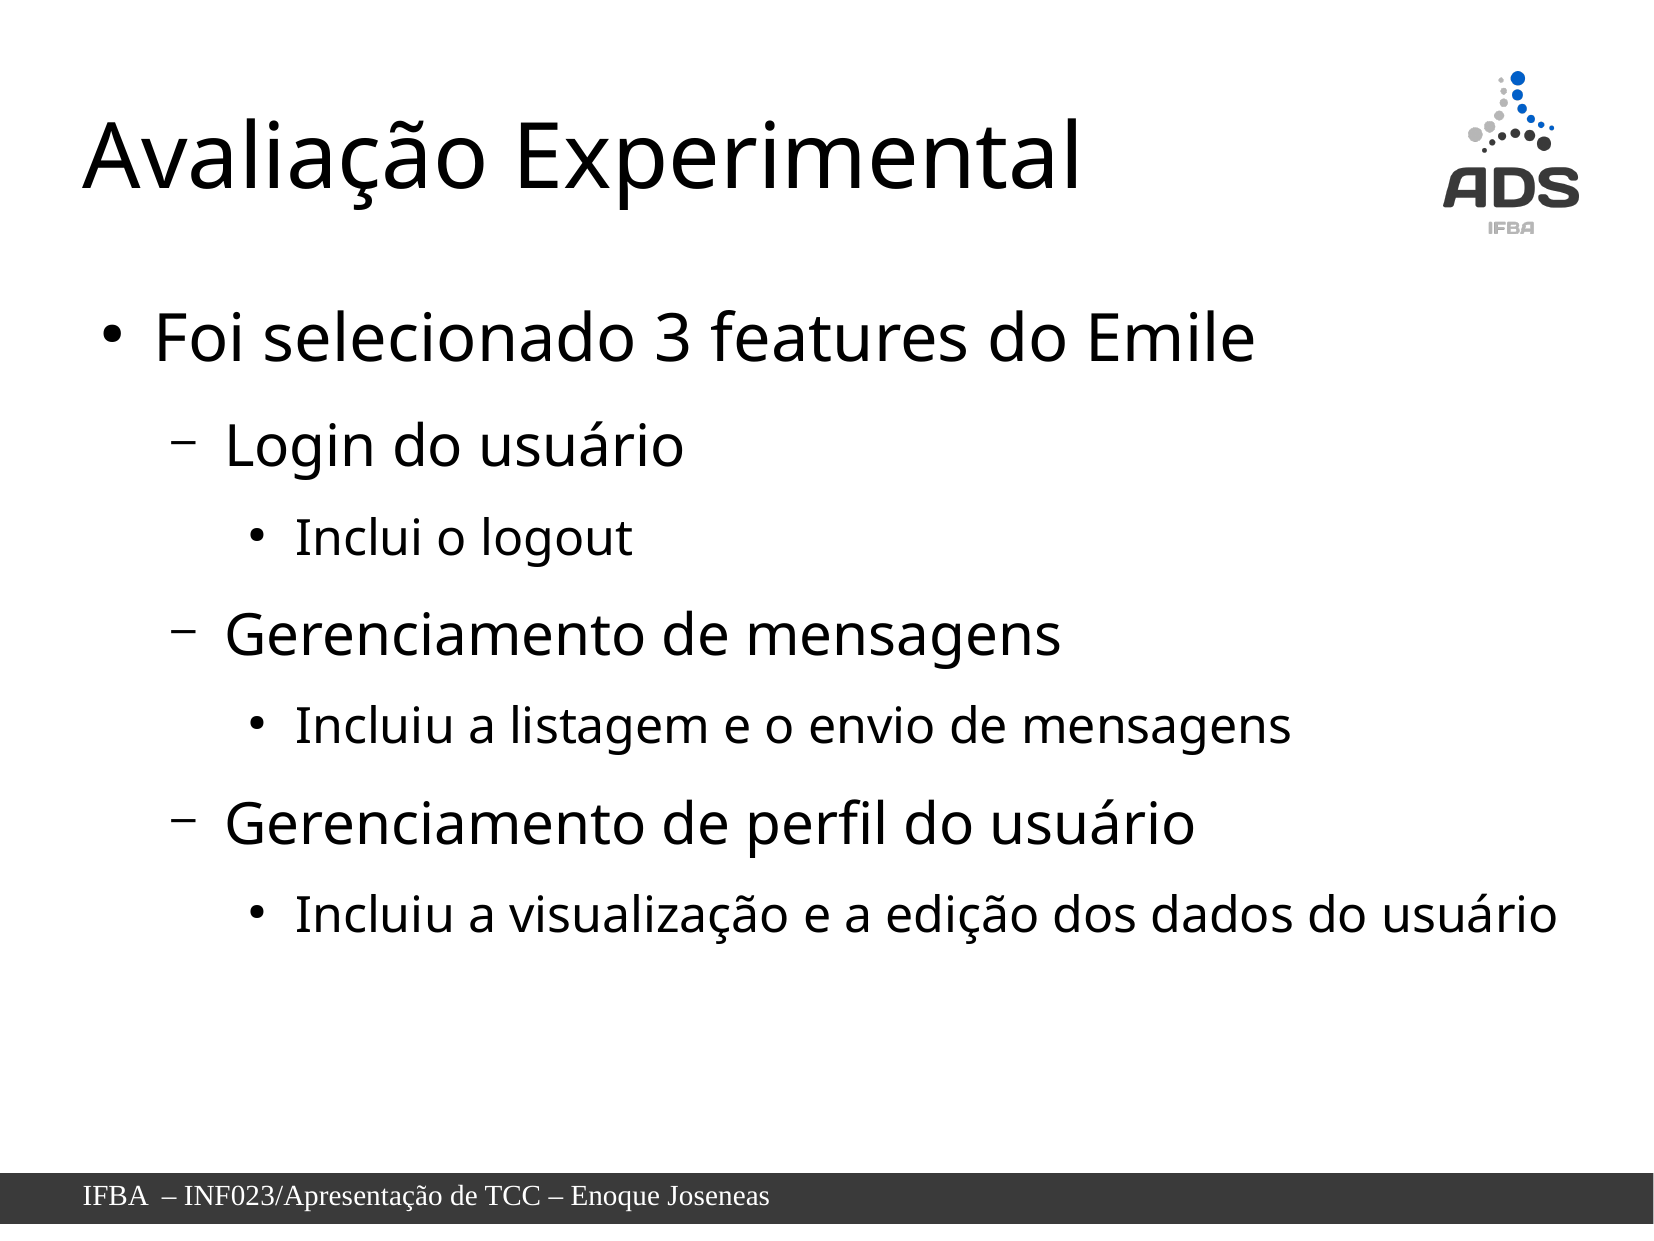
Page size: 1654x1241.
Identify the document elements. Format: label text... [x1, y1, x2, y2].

picture [1443, 71, 1579, 234]
list Foi selecionado 3 features do Emile Login do usuário Inclui o logout Gerenciamento de mensagens Incluiu a listagem e o envio de mensagens Gerenciamento de perfil do usuário Incluiu a visualização e a edição dos dados do usuário [82, 290, 1571, 1156]
title Avaliação Experimental [82, 49, 1426, 257]
